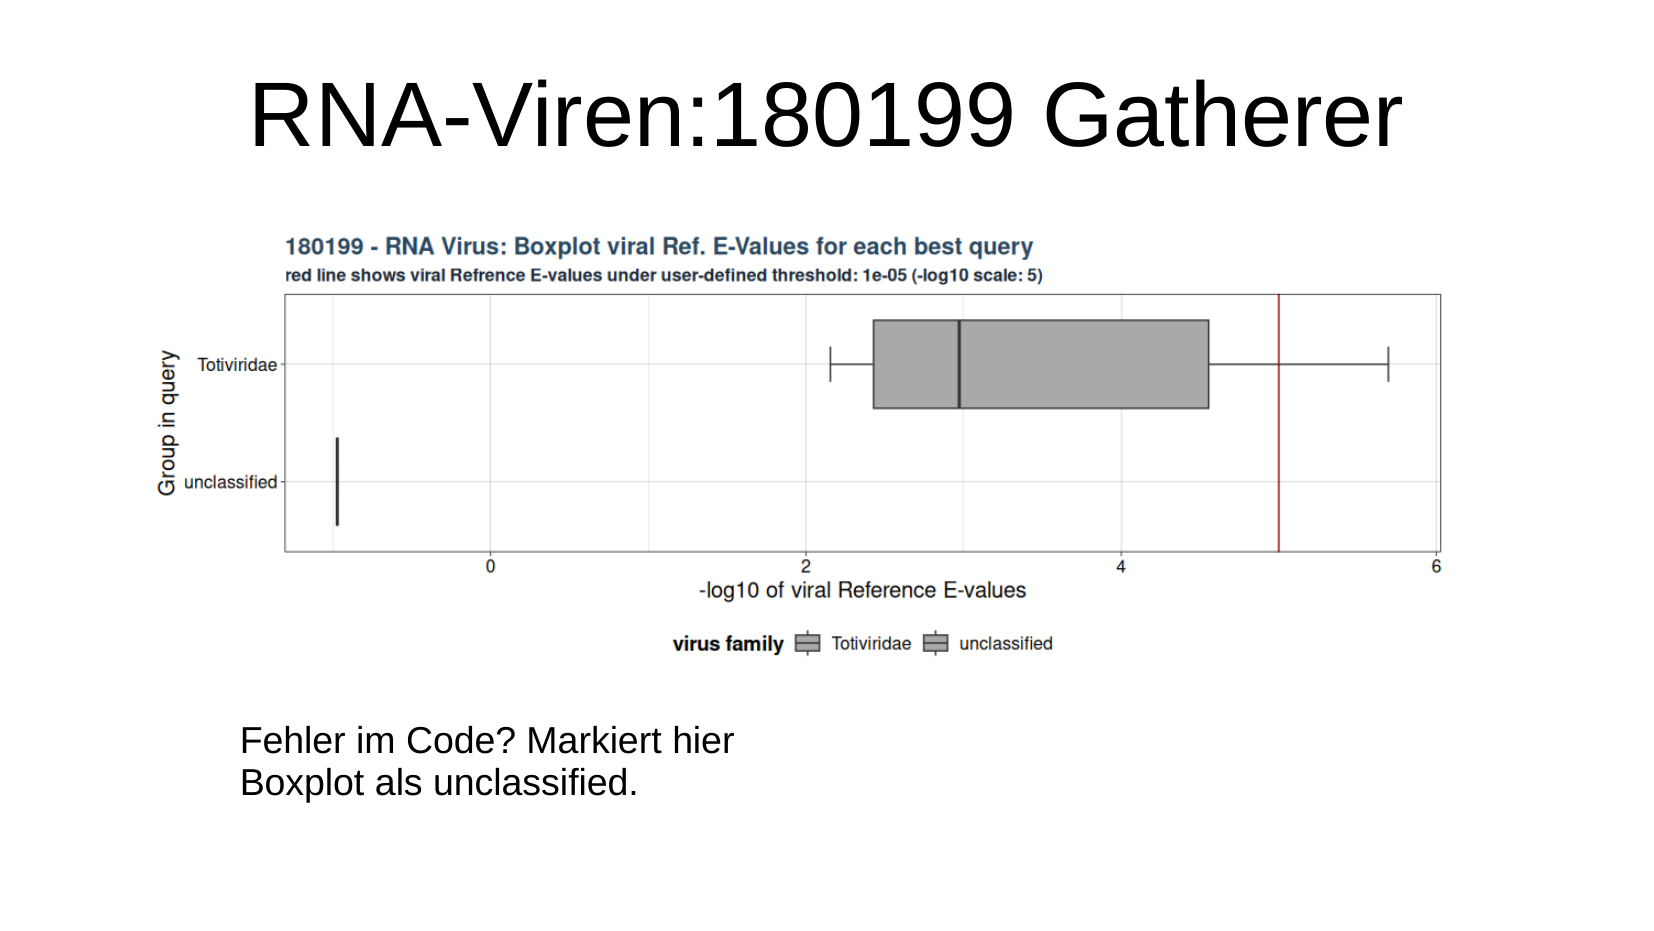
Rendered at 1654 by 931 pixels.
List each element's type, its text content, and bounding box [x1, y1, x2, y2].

text_box Fehler im Code? Markiert hier Boxplot als unclassified. [225, 712, 826, 863]
title RNA-Viren:180199 Gatherer [82, 37, 1571, 193]
picture [150, 229, 1449, 676]
